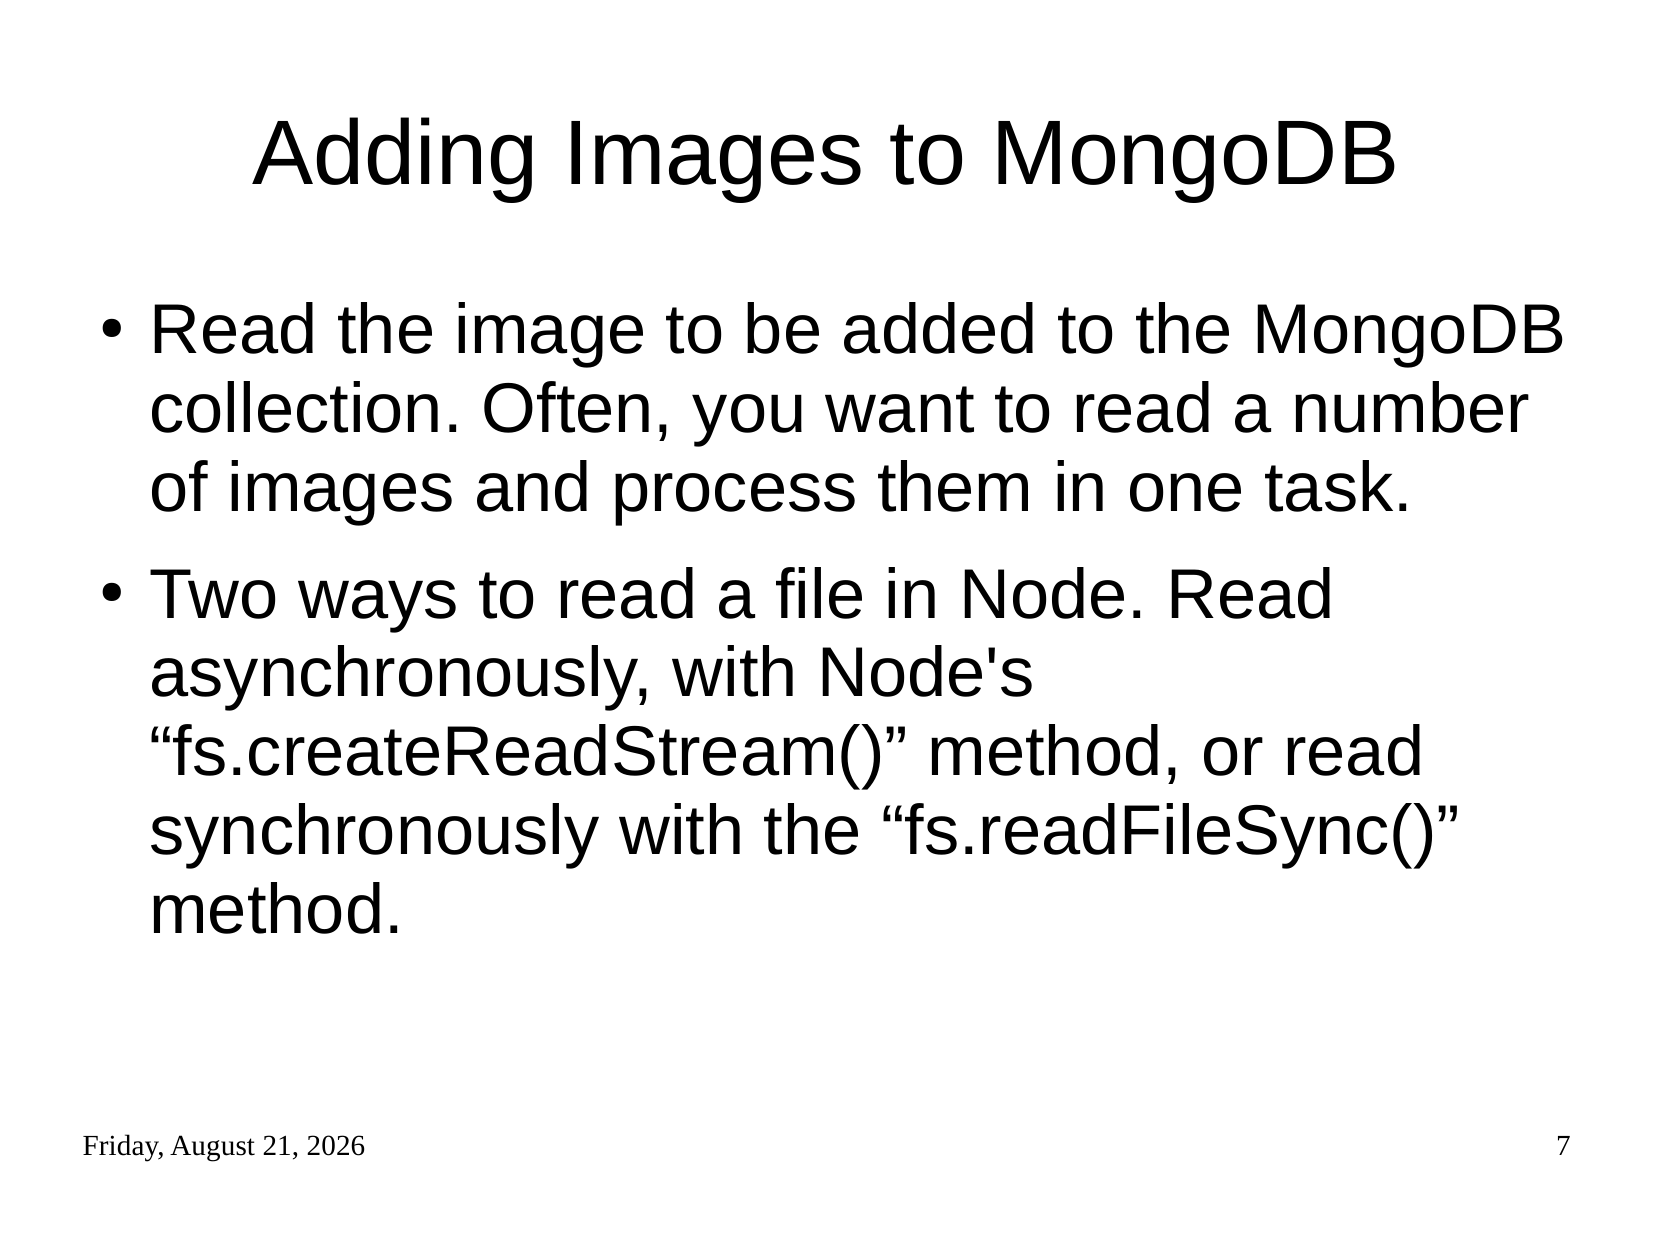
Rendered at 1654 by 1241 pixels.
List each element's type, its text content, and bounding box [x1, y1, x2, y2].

title Adding Images to MongoDB [82, 49, 1571, 257]
list Read the image to be added to the MongoDB collection. Often, you want to read a number of images and process them in one task. Two ways to read a file in Node. Read asynchronously, with Node's “fs.createReadStream()” method, or read synchronously with the “fs.readFileSync()” method. [82, 290, 1571, 1010]
